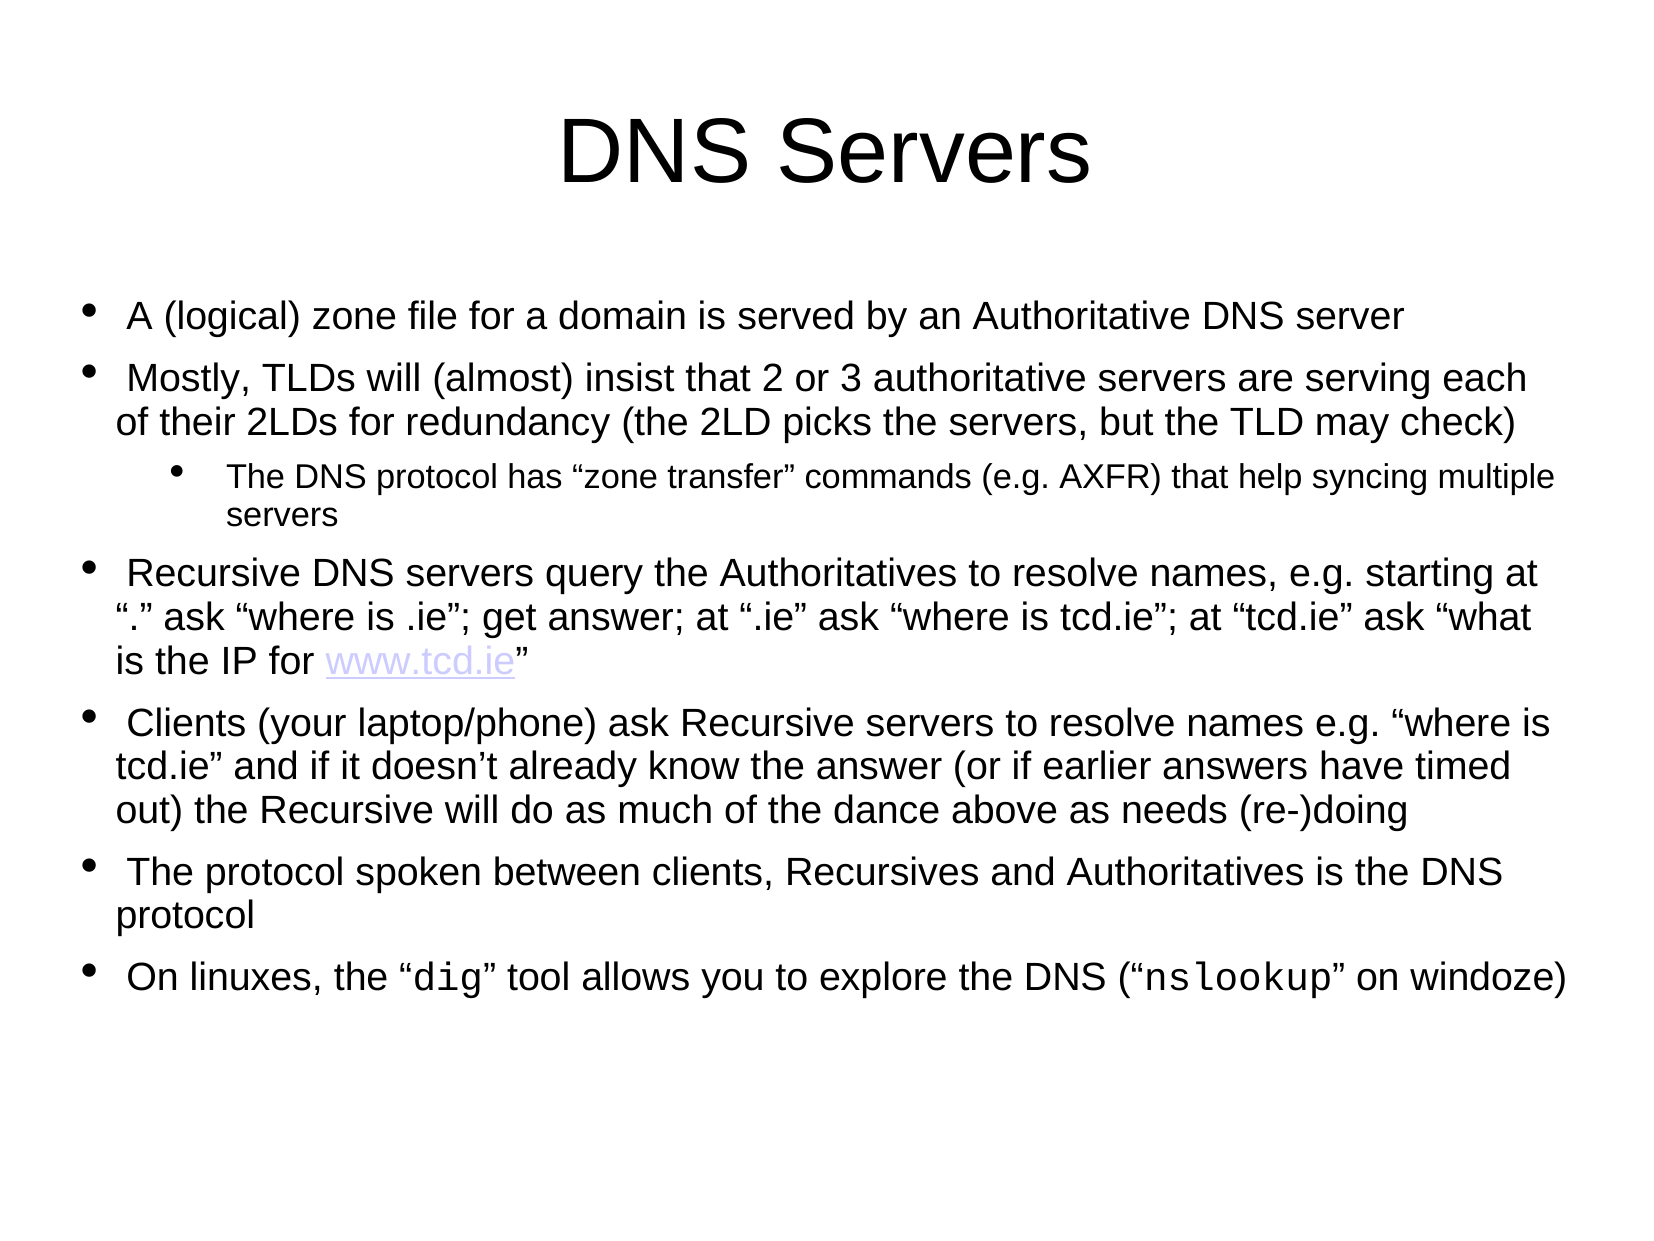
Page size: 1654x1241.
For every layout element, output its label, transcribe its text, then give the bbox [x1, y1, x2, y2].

list A (logical) zone file for a domain is served by an Authoritative DNS server Mostly, TLDs will (almost) insist that 2 or 3 authoritative servers are serving each of their 2LDs for redundancy (the 2LD picks the servers, but the TLD may check) The DNS protocol has “zone transfer” commands (e.g. AXFR) that help syncing multiple servers Recursive DNS servers query the Authoritatives to resolve names, e.g. starting at “.” ask “where is .ie”; get answer; at “.ie” ask “where is tcd.ie”; at “tcd.ie” ask “what is the IP for www.tcd.ie” Clients (your laptop/phone) ask Recursive servers to resolve names e.g. “where is tcd.ie” and if it doesn’t already know the answer (or if earlier answers have timed out) the Recursive will do as much of the dance above as needs (re-)doing The protocol spoken between clients, Recursives and Authoritatives is the DNS protocol On linuxes, the “dig” tool allows you to explore the DNS (“nslookup” on windoze) [82, 290, 1569, 1008]
title DNS Servers [82, 49, 1569, 255]
